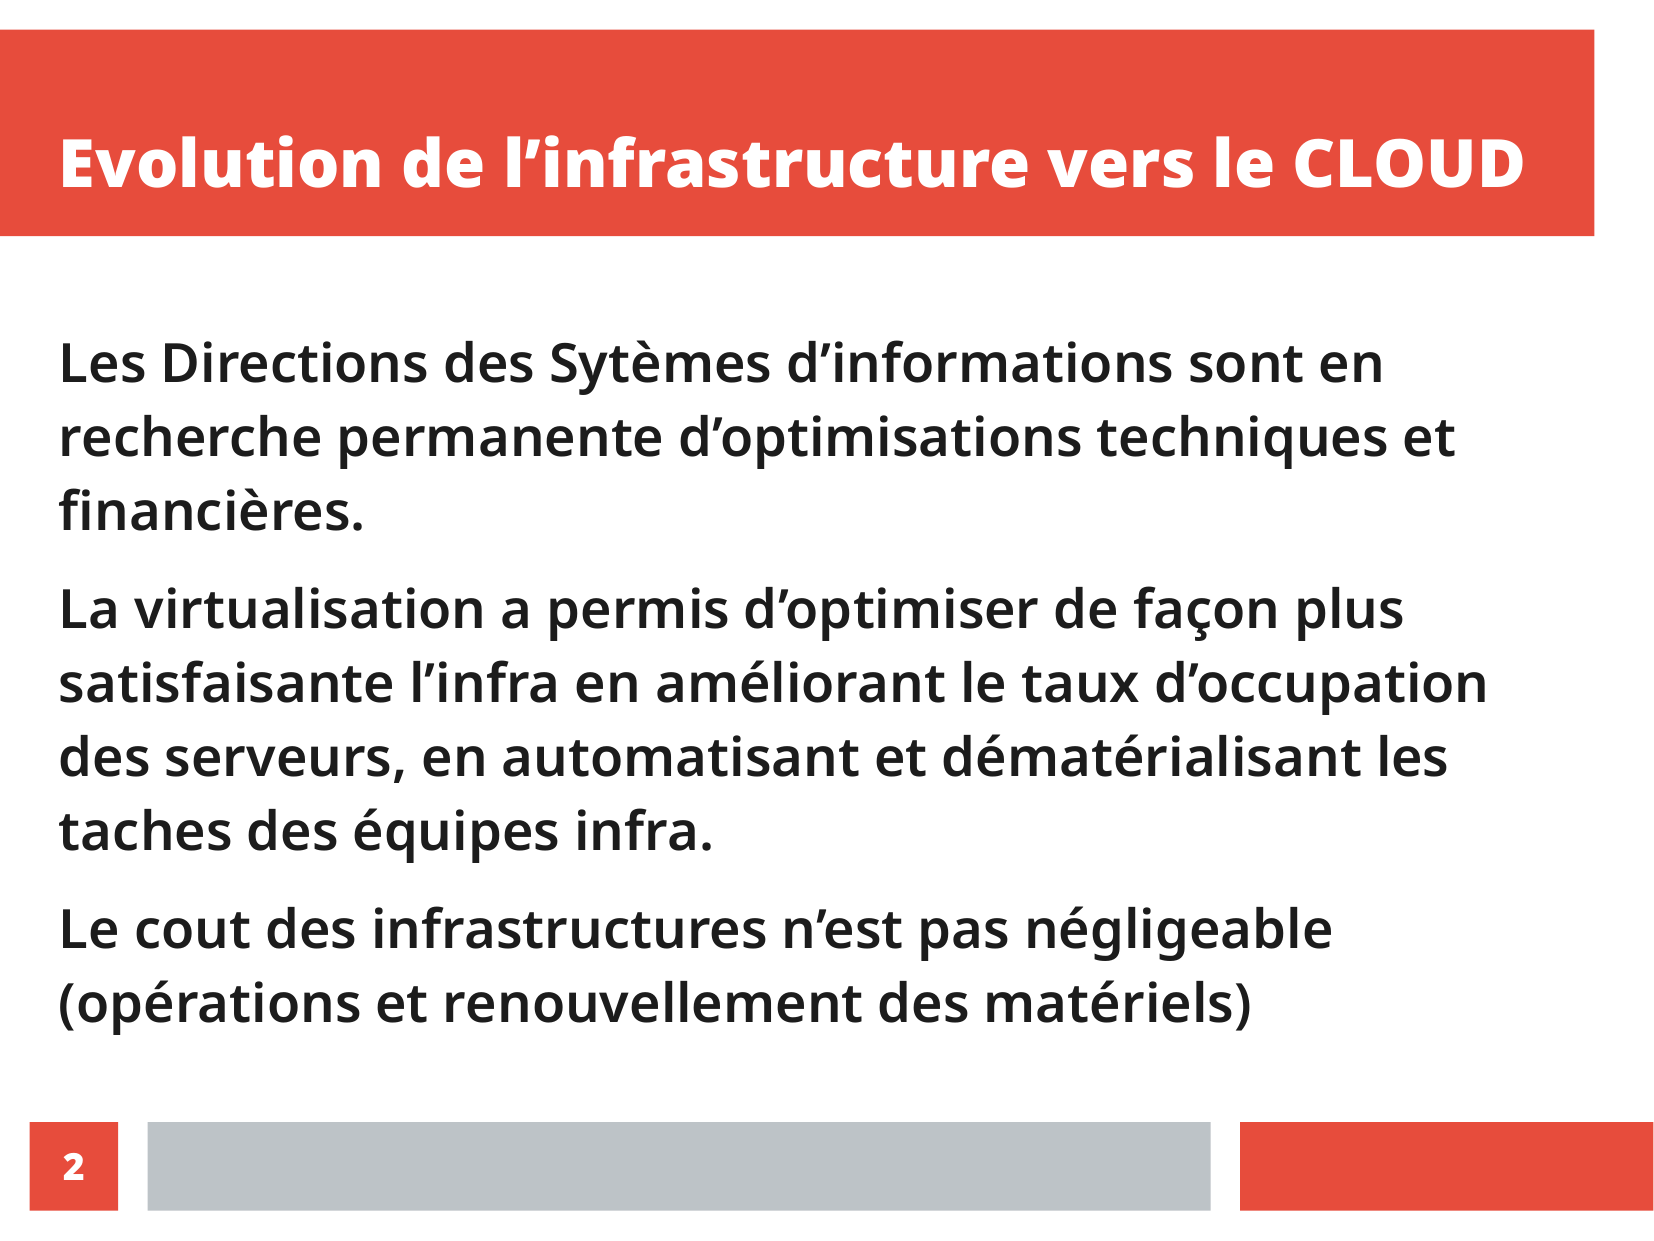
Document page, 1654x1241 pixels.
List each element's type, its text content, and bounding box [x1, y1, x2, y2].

list Les Directions des Sytèmes d’informations sont en recherche permanente d’optimisations techniques et financières. La virtualisation a permis d’optimiser de façon plus satisfaisante l’infra en améliorant le taux d’occupation des serveurs, en automatisant et dématérialisant les taches des équipes infra. Le cout des infrastructures n’est pas négligeable (opérations et renouvellement des matériels) [59, 324, 1565, 1093]
title Evolution de l’infrastructure vers le CLOUD [59, 59, 1595, 207]
